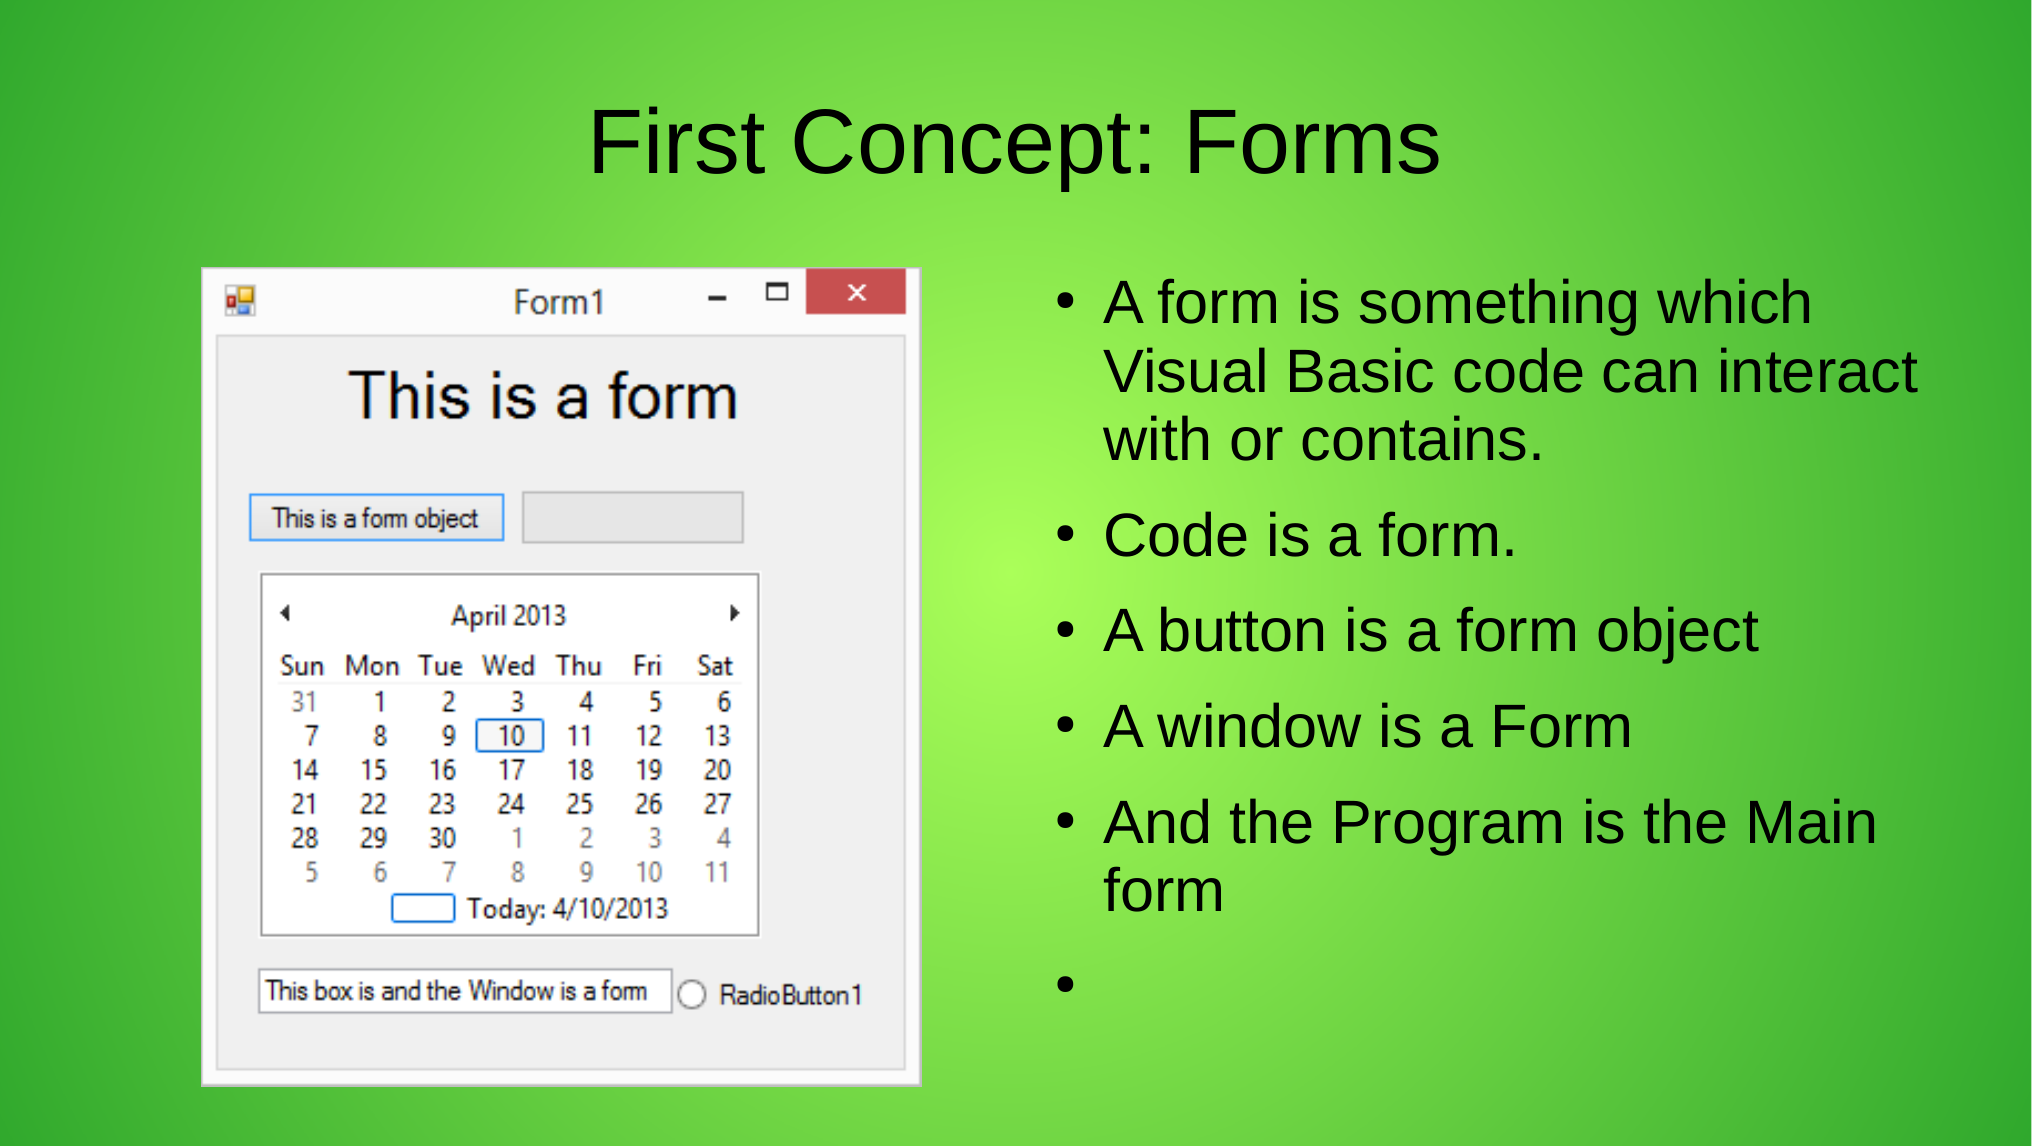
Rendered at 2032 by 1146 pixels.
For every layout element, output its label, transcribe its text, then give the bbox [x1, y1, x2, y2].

list A form is something which Visual Basic code can interact with or contains. Code is a form. A button is a form object A window is a Form And the Program is the Main form [1038, 268, 1931, 933]
title First Concept: Forms [101, 45, 1930, 237]
picture [0, 0, 2032, 1146]
